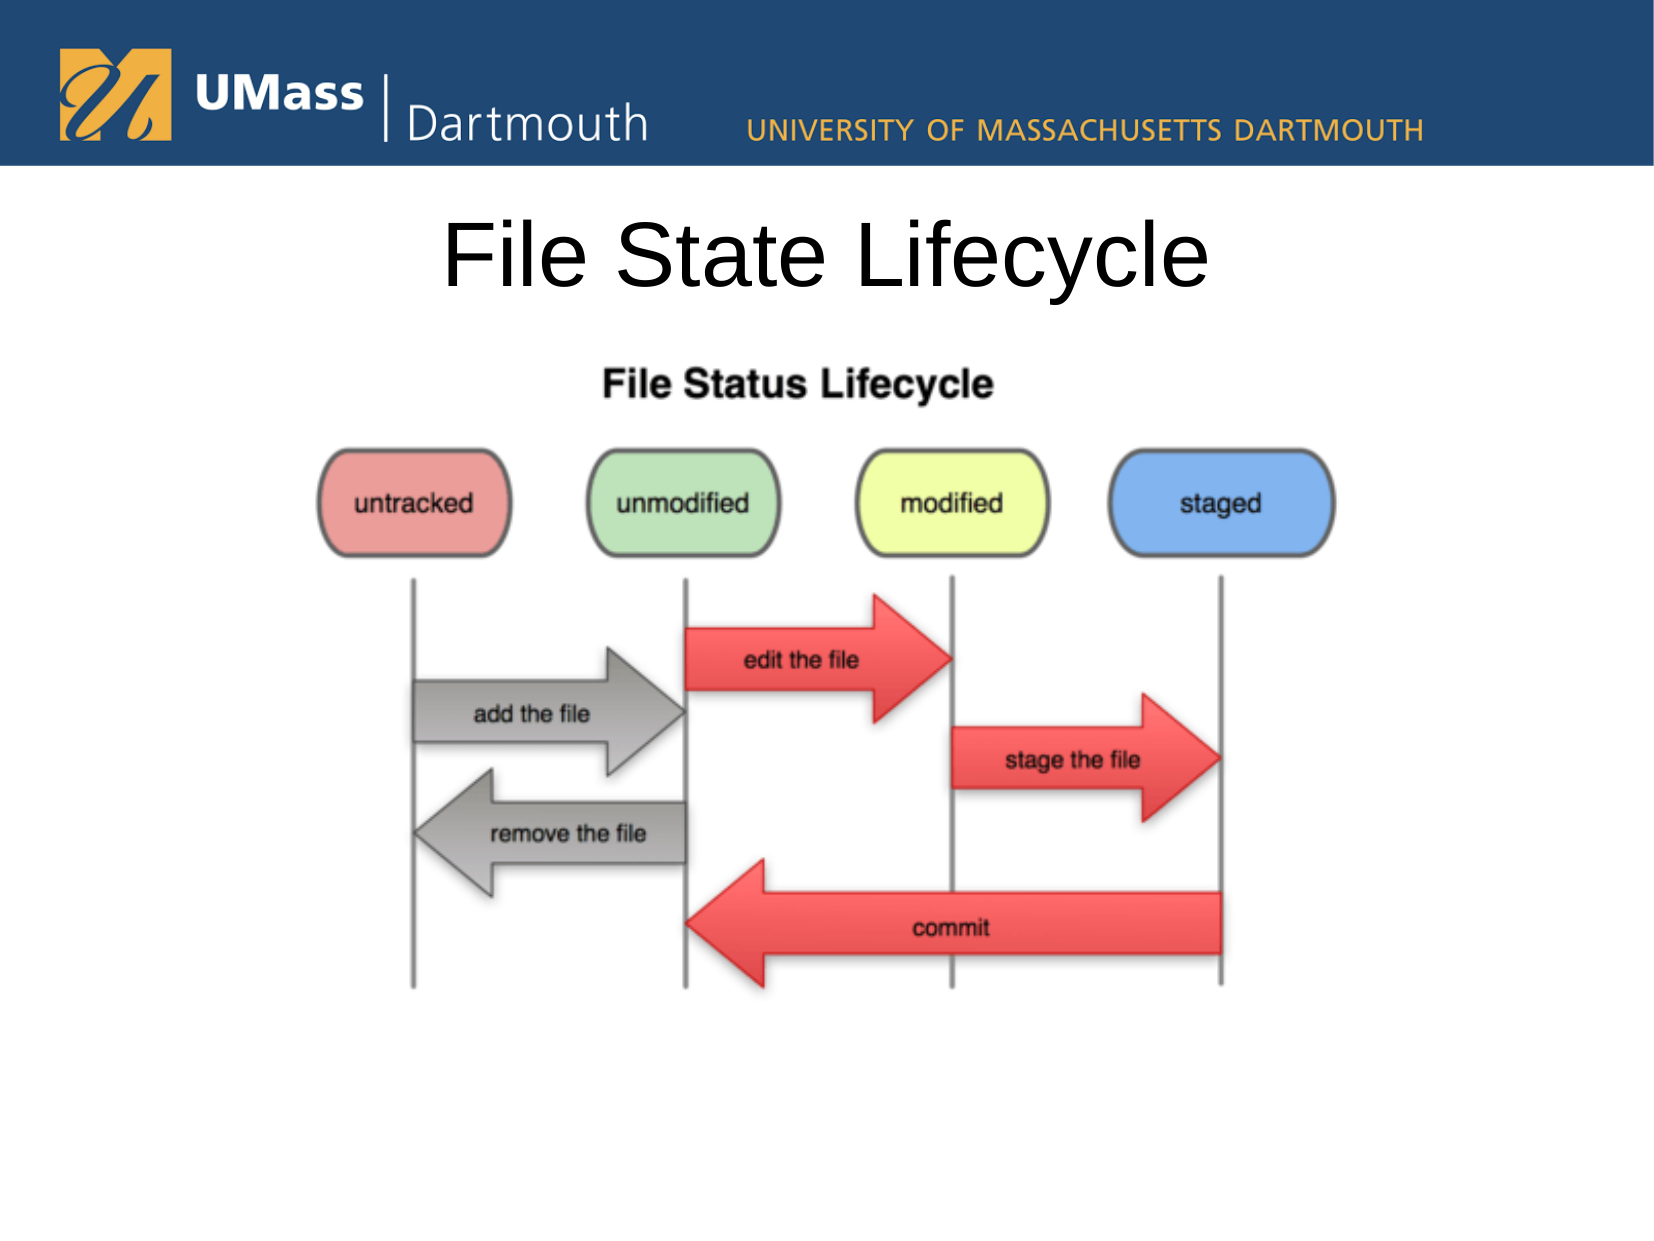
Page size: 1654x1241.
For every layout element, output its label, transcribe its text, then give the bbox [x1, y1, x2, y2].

picture [314, 359, 1339, 1010]
title File State Lifecycle [82, 180, 1571, 331]
picture [0, 0, 1654, 166]
